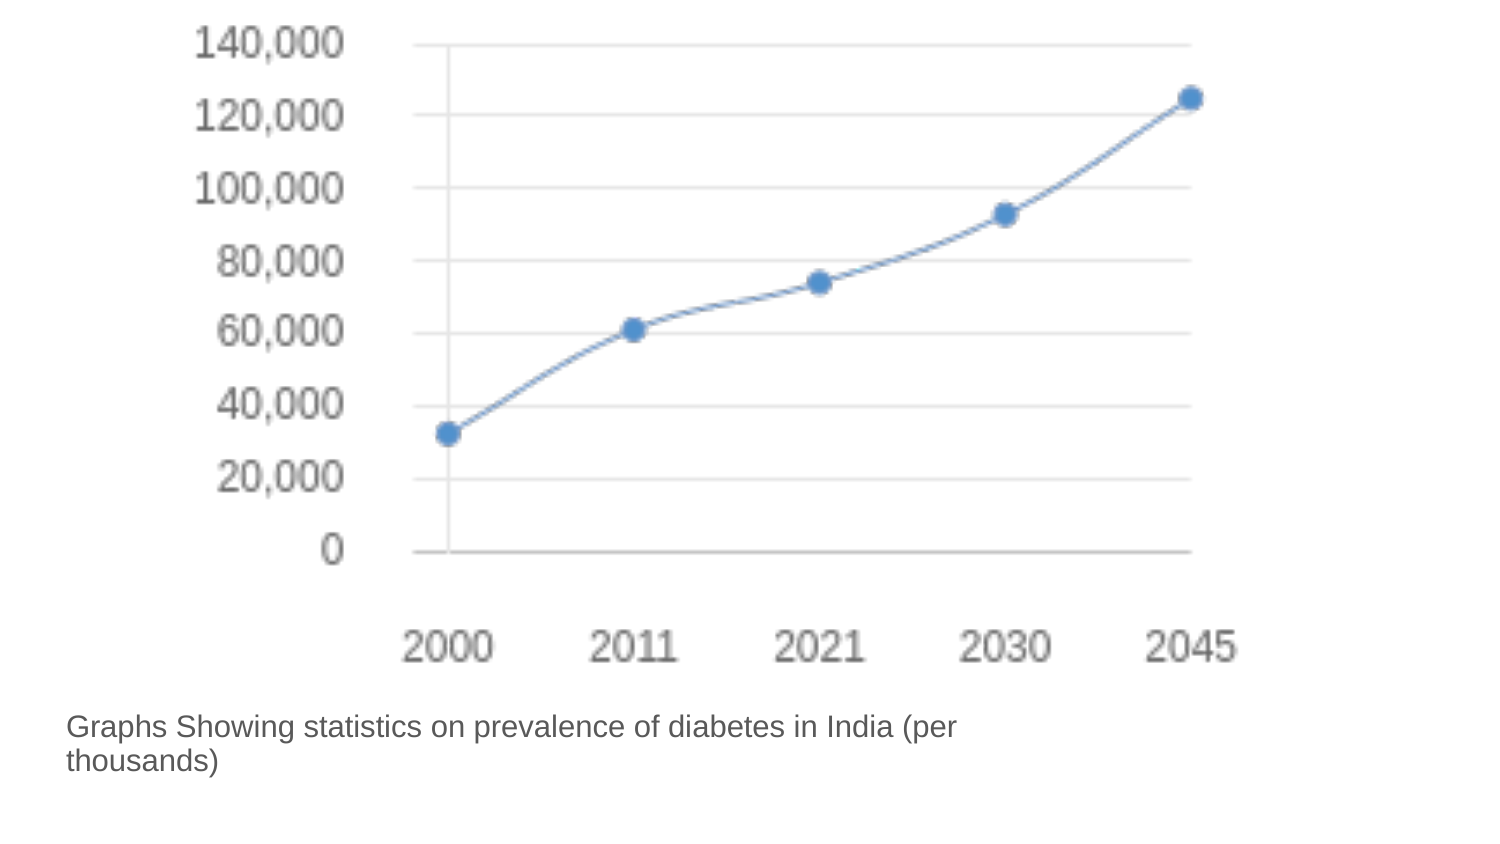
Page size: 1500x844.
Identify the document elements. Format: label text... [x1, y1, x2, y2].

list Graphs Showing statistics on prevalence of diabetes in India (per thousands) [51, 694, 1036, 794]
picture [174, 24, 1249, 694]
